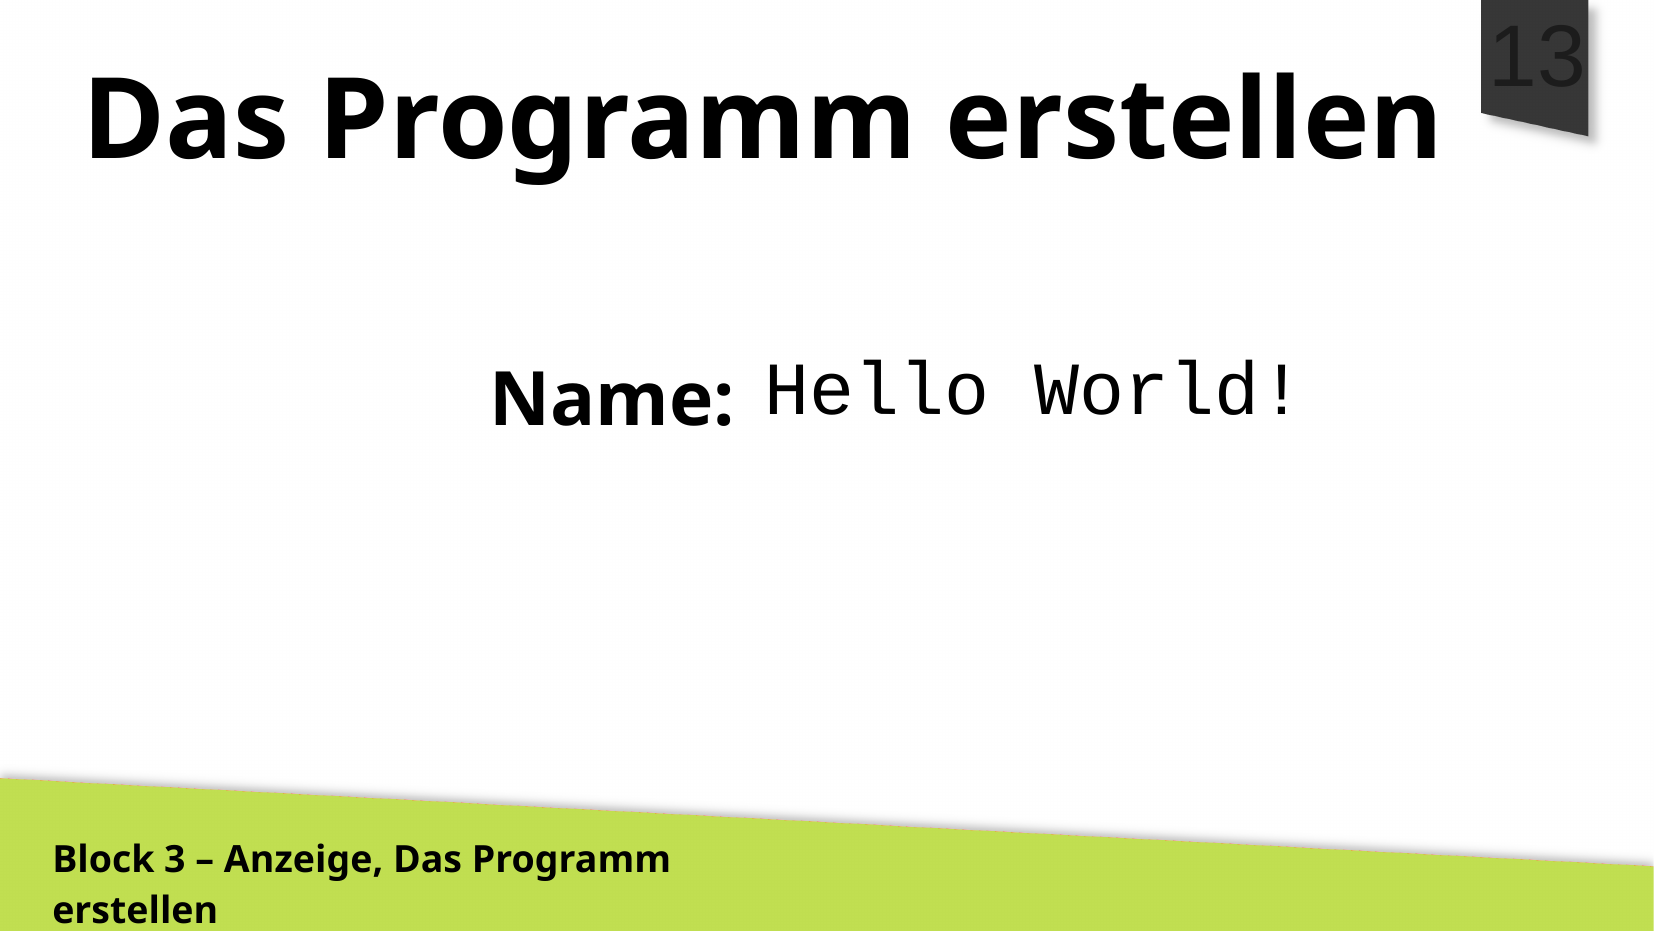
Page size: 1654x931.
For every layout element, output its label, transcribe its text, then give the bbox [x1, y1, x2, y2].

picture [0, 0, 1654, 931]
text_box <Foliennummer> [910, 0, 1602, 141]
text_box Block 3 – Anzeige, Das Programm erstellen [37, 825, 863, 901]
text_box Hello World! [750, 345, 1327, 530]
title Das Programm erstellen [82, 37, 1463, 193]
text_box Name: [225, 337, 751, 526]
